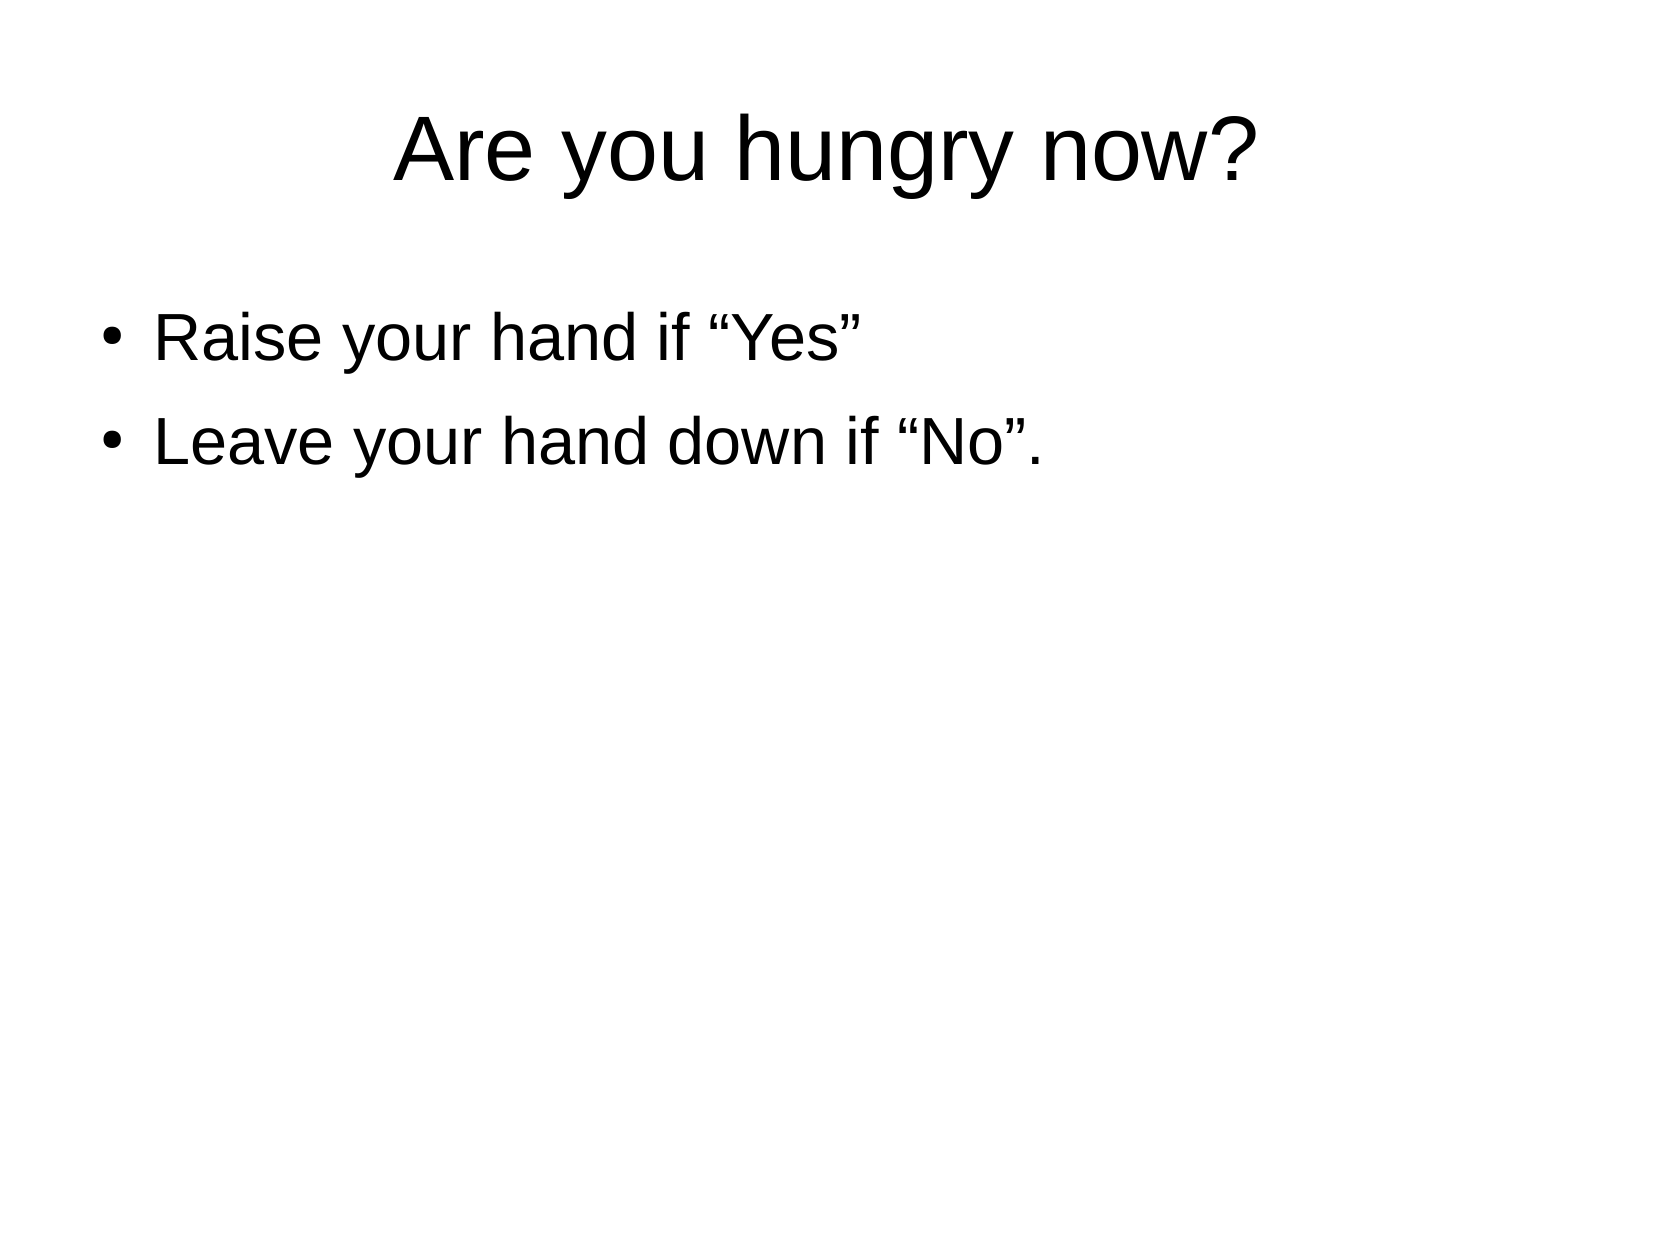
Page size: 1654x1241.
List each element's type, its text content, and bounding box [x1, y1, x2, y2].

list Raise your hand if “Yes” Leave your hand down if “No”. [82, 300, 1571, 1020]
title Are you hungry now? [82, 45, 1571, 253]
